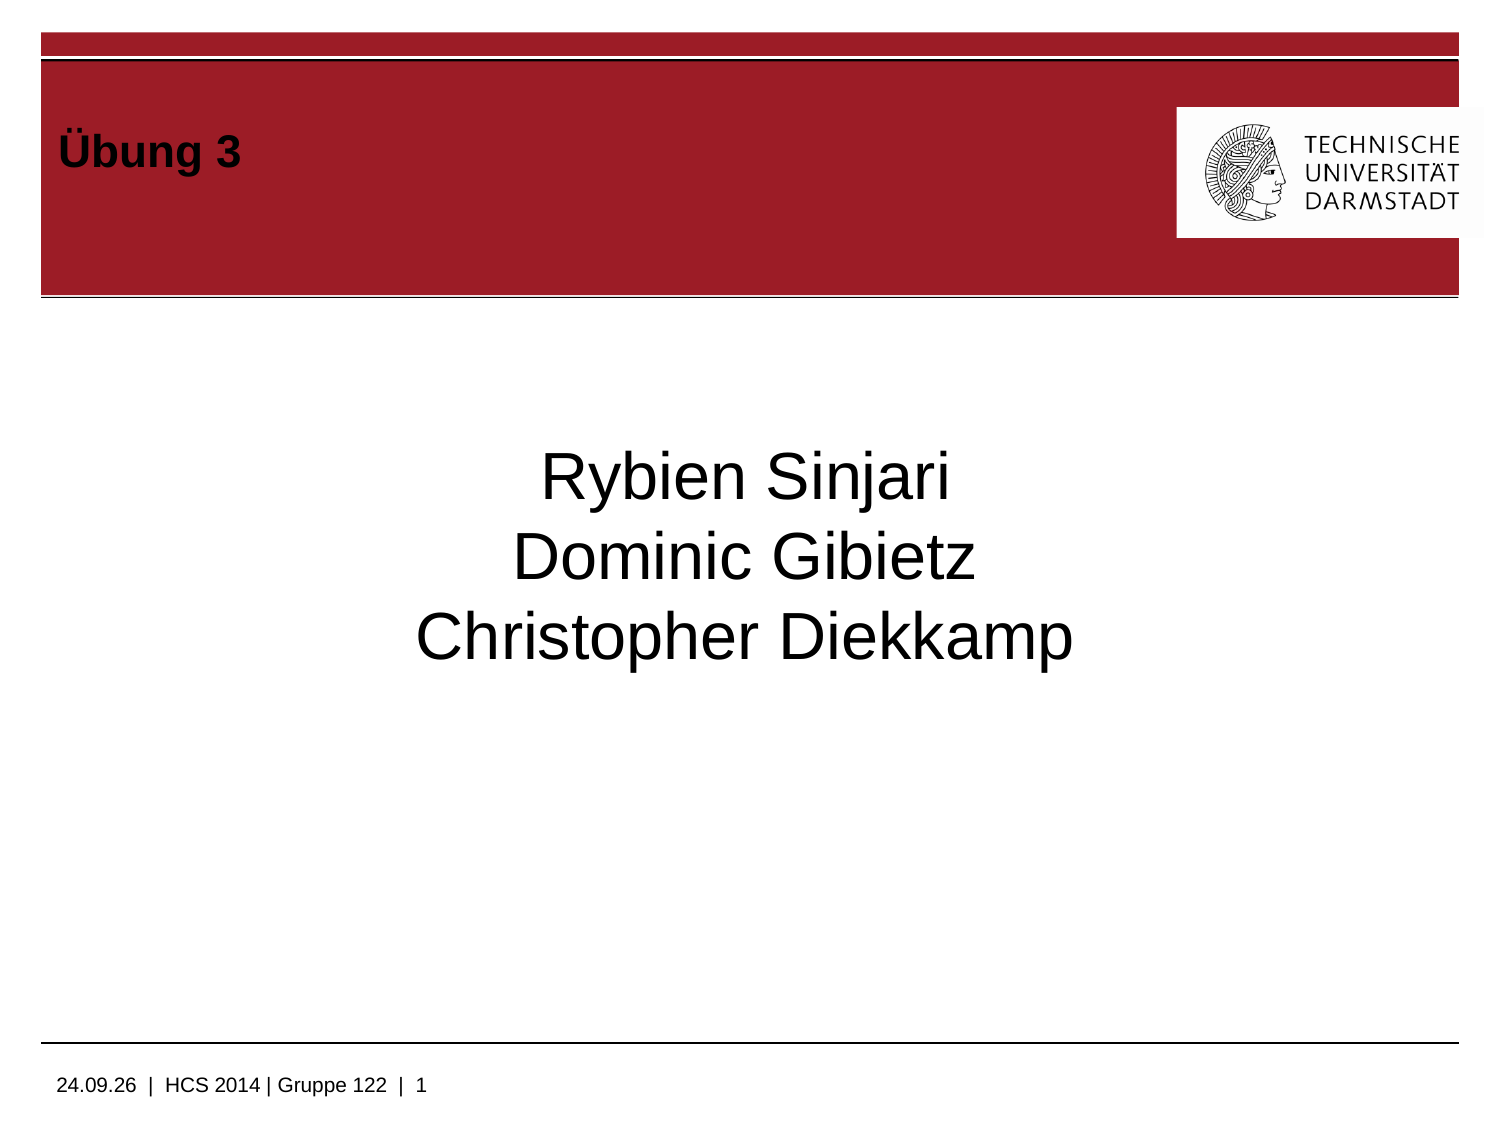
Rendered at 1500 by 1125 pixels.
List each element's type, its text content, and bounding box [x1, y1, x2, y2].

subtitle Rybien Sinjari Dominic Gibietz Christopher Diekkamp [200, 352, 1291, 969]
title Übung 3 [58, 80, 1149, 218]
picture [1176, 107, 1484, 238]
